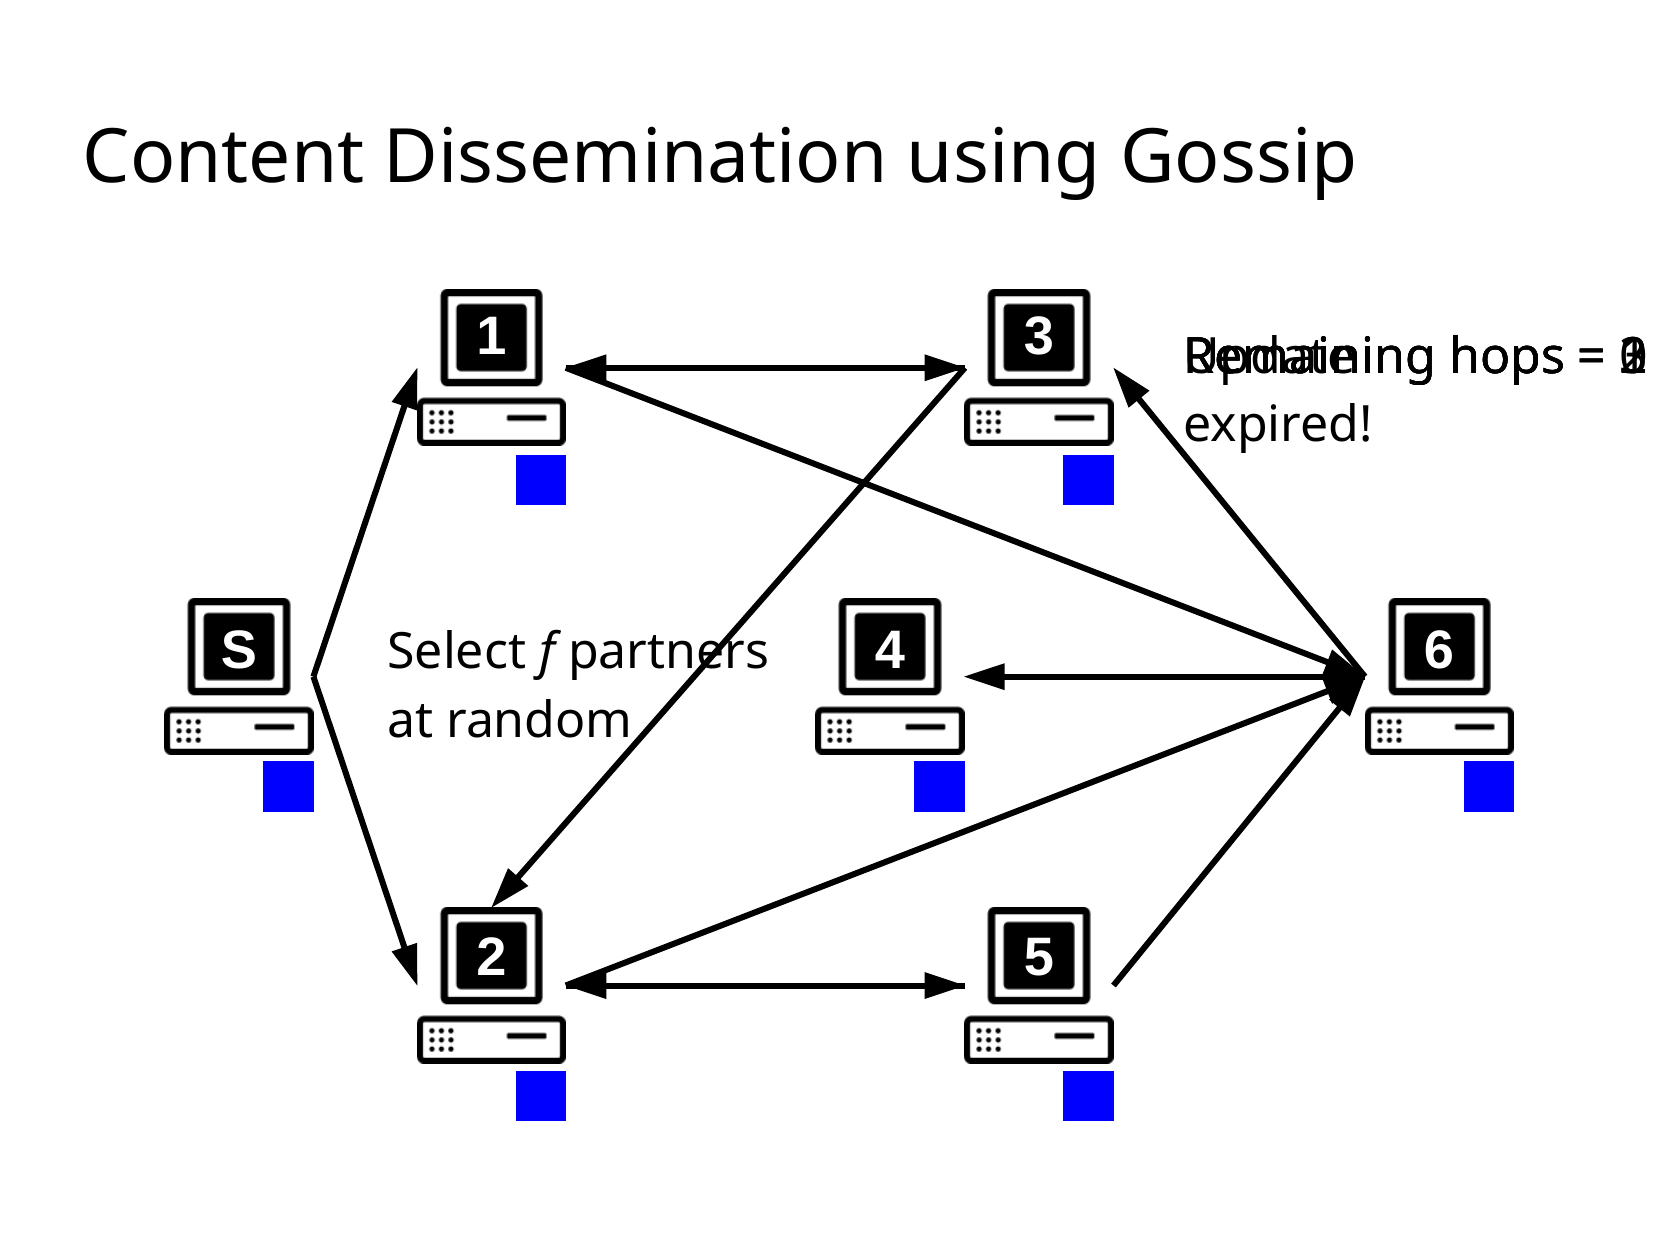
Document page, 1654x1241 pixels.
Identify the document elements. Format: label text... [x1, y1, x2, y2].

text_box 5 [1009, 918, 1070, 994]
text_box 3 [1009, 297, 1070, 374]
text_box S [206, 611, 273, 688]
picture [417, 907, 566, 1064]
text_box [516, 455, 566, 505]
picture [964, 289, 1114, 446]
text_box 6 [1409, 611, 1470, 688]
text_box [1063, 455, 1114, 505]
text_box Update expired! [1168, 312, 1573, 384]
text_box [914, 761, 965, 812]
text_box 2 [461, 918, 522, 994]
picture [164, 598, 314, 755]
title Content Dissemination using Gossip [82, 49, 1571, 257]
picture [815, 598, 965, 755]
text_box [1464, 761, 1514, 812]
text_box Remaining hops = 0 [1573, 312, 1654, 384]
text_box [1063, 1071, 1114, 1121]
picture [417, 289, 566, 446]
text_box 4 [859, 611, 920, 688]
picture [964, 907, 1114, 1064]
text_box [516, 1071, 566, 1121]
text_box [263, 761, 314, 812]
text_box Select f partners at random [372, 607, 799, 735]
text_box 1 [461, 297, 522, 374]
picture [1365, 598, 1514, 755]
